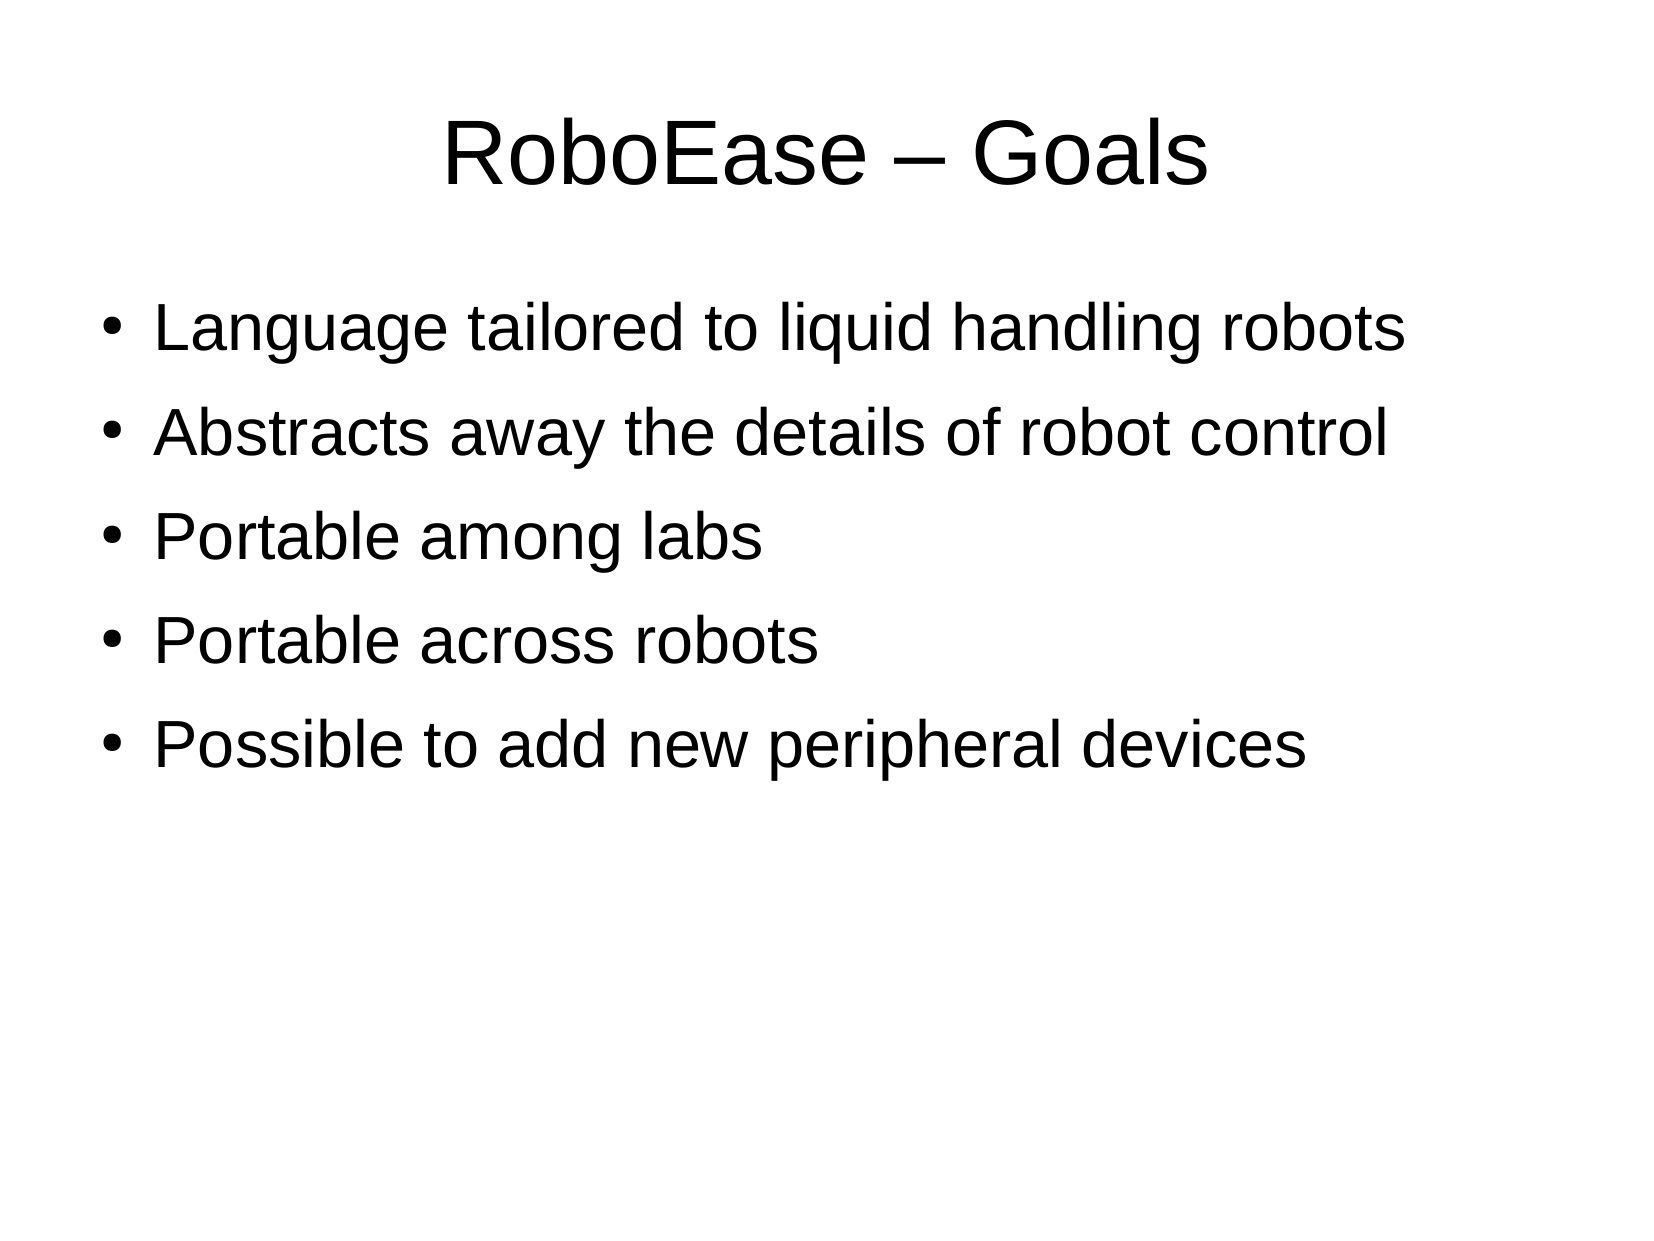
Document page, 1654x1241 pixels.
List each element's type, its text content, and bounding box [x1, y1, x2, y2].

list Language tailored to liquid handling robots Abstracts away the details of robot control Portable among labs Portable across robots Possible to add new peripheral devices [82, 290, 1571, 1109]
title RoboEase – Goals [82, 56, 1571, 250]
